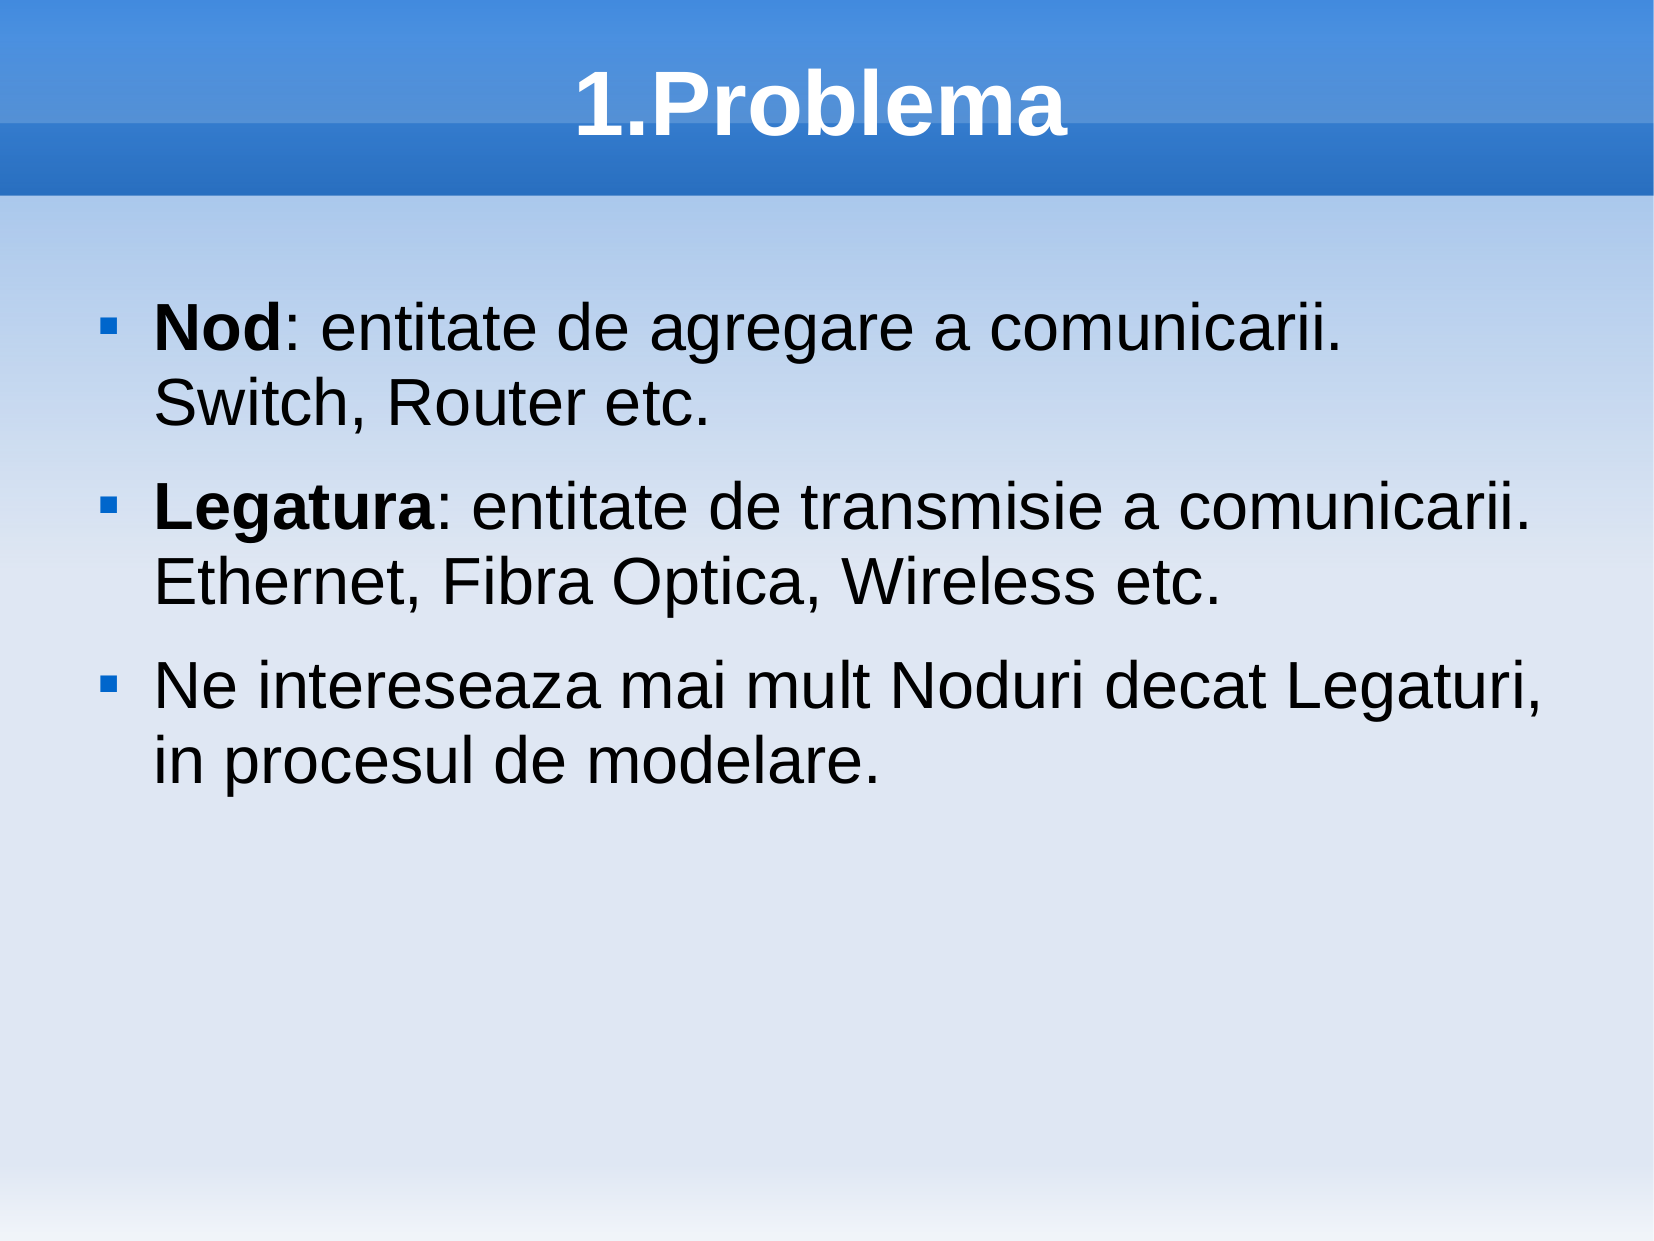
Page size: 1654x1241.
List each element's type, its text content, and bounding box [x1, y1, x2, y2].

list Nod: entitate de agregare a comunicarii. Switch, Router etc. Legatura: entitate de transmisie a comunicarii. Ethernet, Fibra Optica, Wireless etc. Ne intereseaza mai mult Noduri decat Legaturi, in procesul de modelare. [82, 290, 1571, 1109]
title 1.Problema [76, 0, 1565, 208]
picture [0, 0, 1654, 1241]
